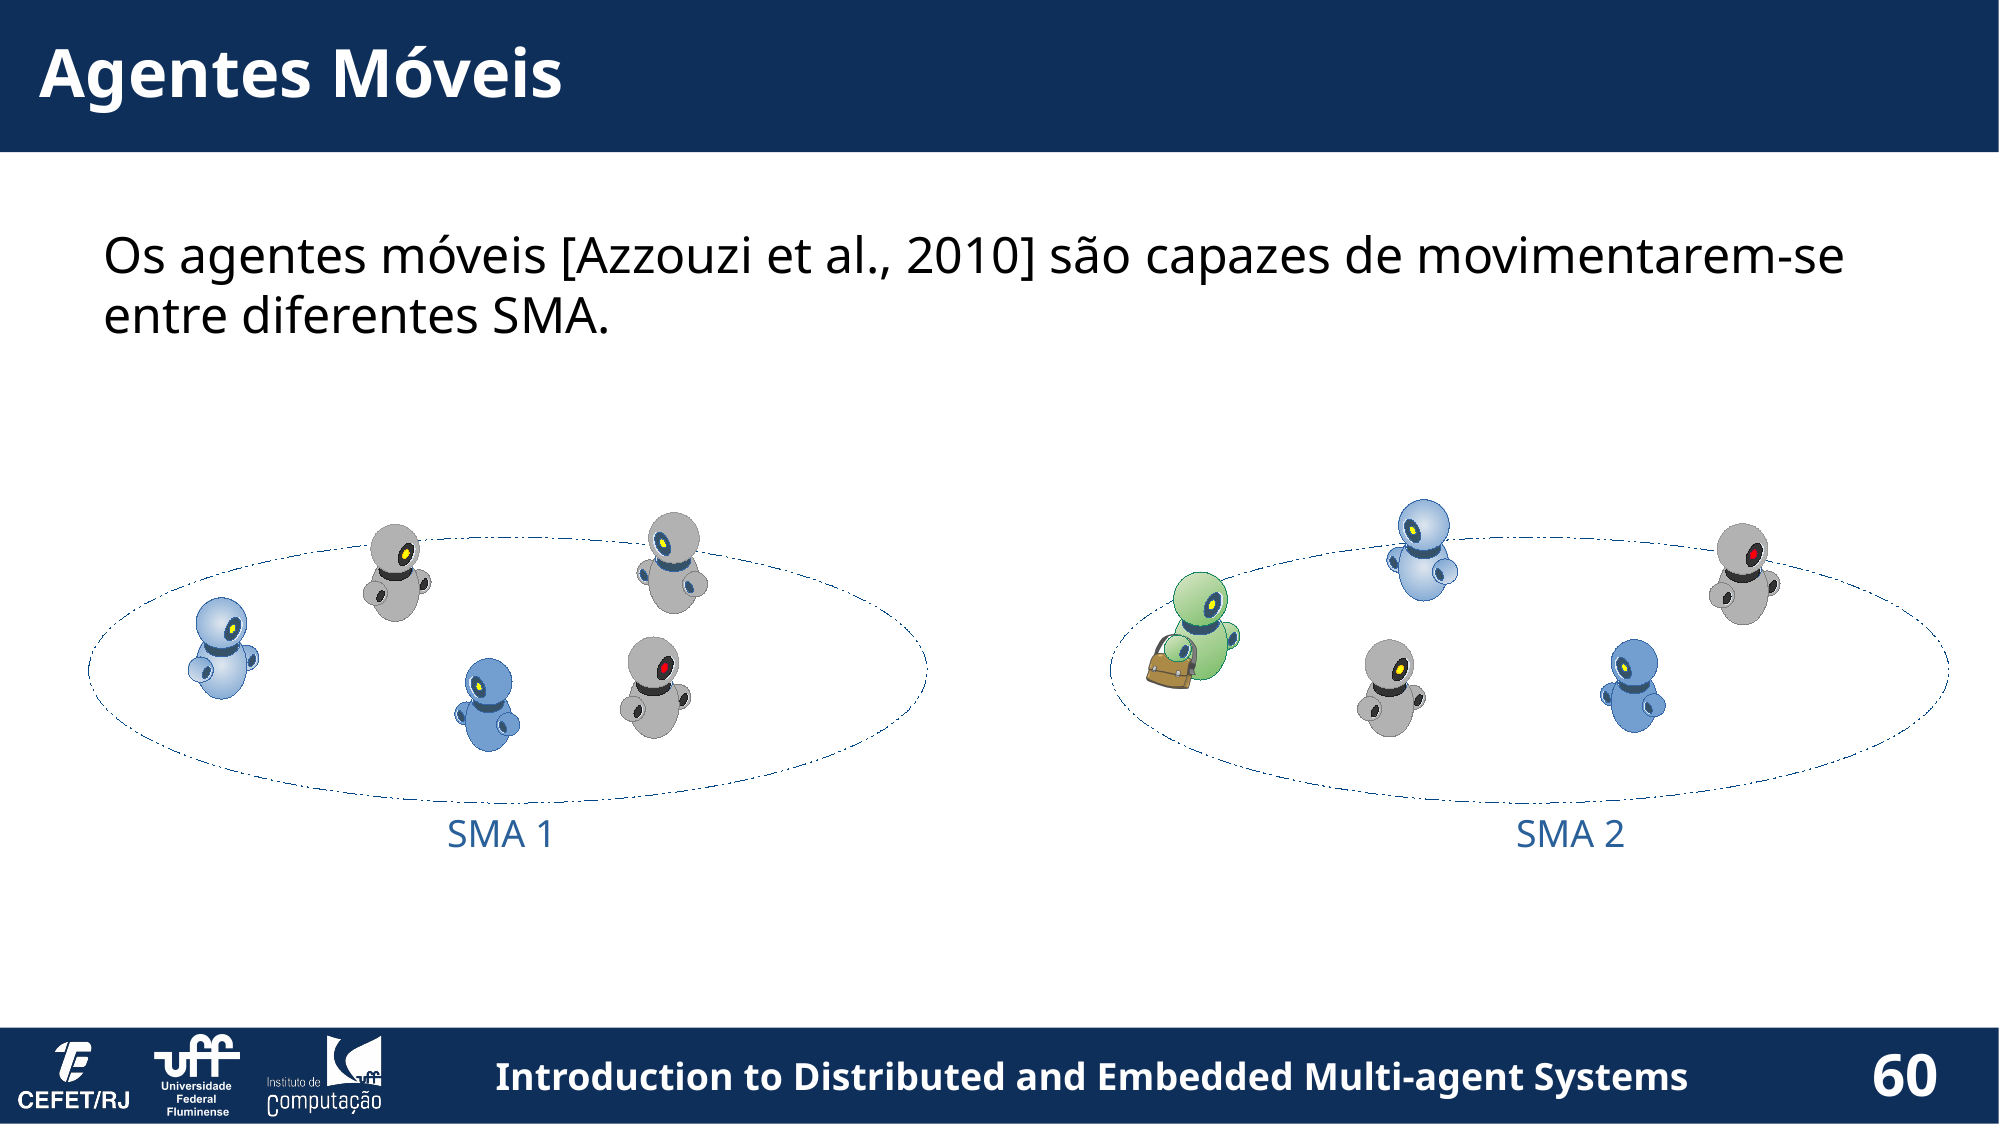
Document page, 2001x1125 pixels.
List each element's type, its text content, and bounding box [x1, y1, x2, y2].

picture [1146, 634, 1197, 689]
picture [265, 1033, 383, 1117]
text_box [1709, 523, 1781, 625]
text_box [620, 636, 691, 739]
text_box [1164, 572, 1240, 681]
text_box SMA 1 [324, 803, 680, 863]
text_box [454, 658, 520, 752]
text_box [363, 524, 432, 622]
picture [153, 1033, 241, 1121]
picture [18, 1021, 129, 1125]
text_box Agentes Móveis [25, 23, 1999, 119]
text_box SMA 2 [1393, 803, 1748, 863]
text_box [1600, 639, 1666, 733]
text_box Os agentes móveis [Azzouzi et al., 2010] são capazes de movimentarem-se entre diferentes SMA. [88, 216, 1947, 352]
text_box [1386, 499, 1458, 602]
text_box [1357, 639, 1426, 737]
text_box [636, 512, 708, 614]
text_box [188, 597, 259, 700]
